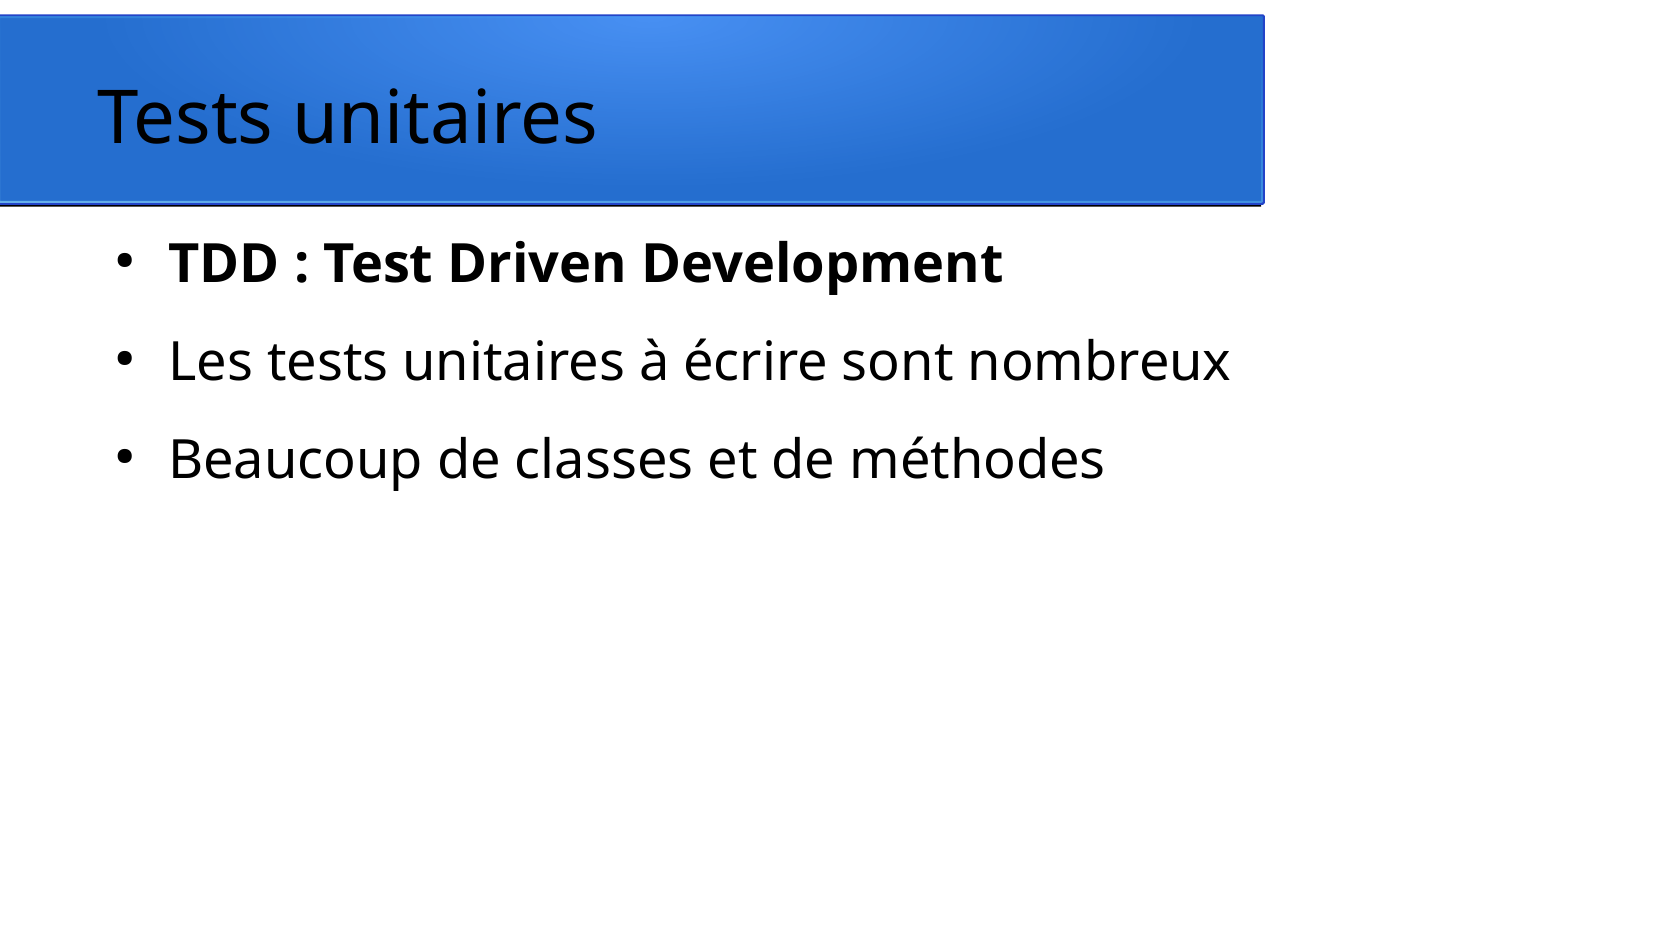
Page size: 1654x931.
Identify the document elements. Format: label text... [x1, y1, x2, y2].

title Tests unitaires [82, 37, 1571, 193]
list TDD : Test Driven Development Les tests unitaires à écrire sont nombreux Beaucoup de classes et de méthodes [82, 216, 1571, 719]
